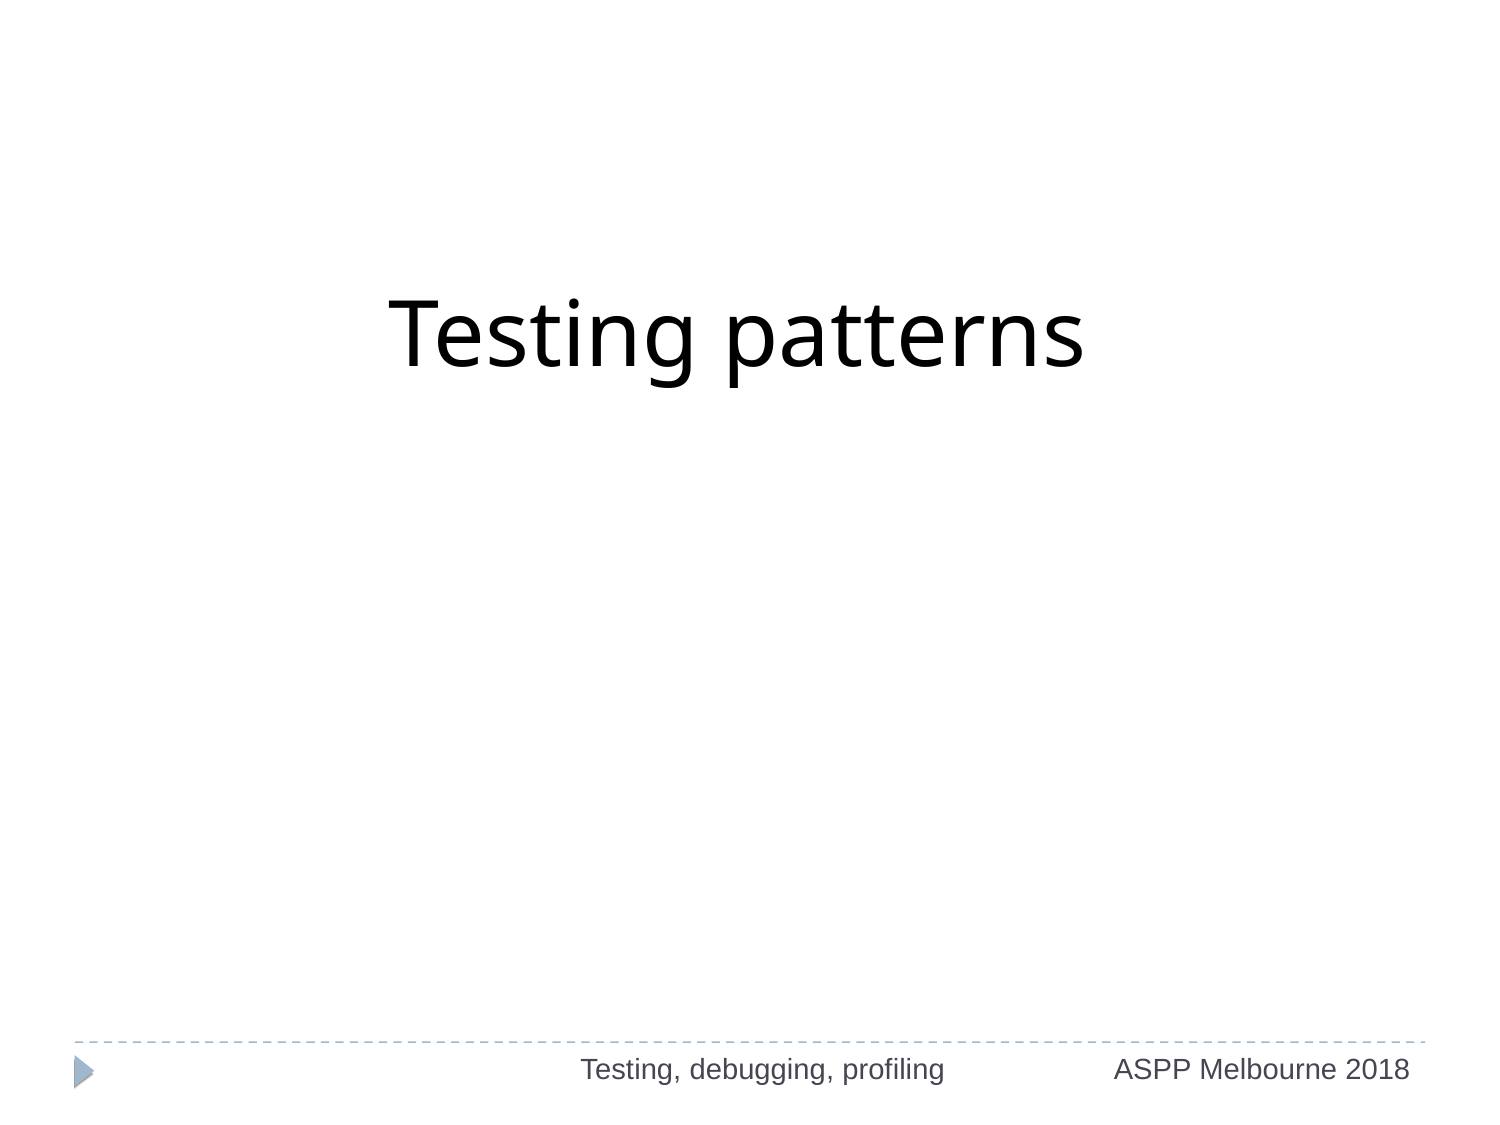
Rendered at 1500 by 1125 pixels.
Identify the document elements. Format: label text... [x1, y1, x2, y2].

slide_number ASPP Melbourne 2018 [1051, 1042, 1426, 1103]
text_box Testing patterns [64, 267, 1412, 392]
footer Testing, debugging, profiling [475, 1042, 1051, 1103]
